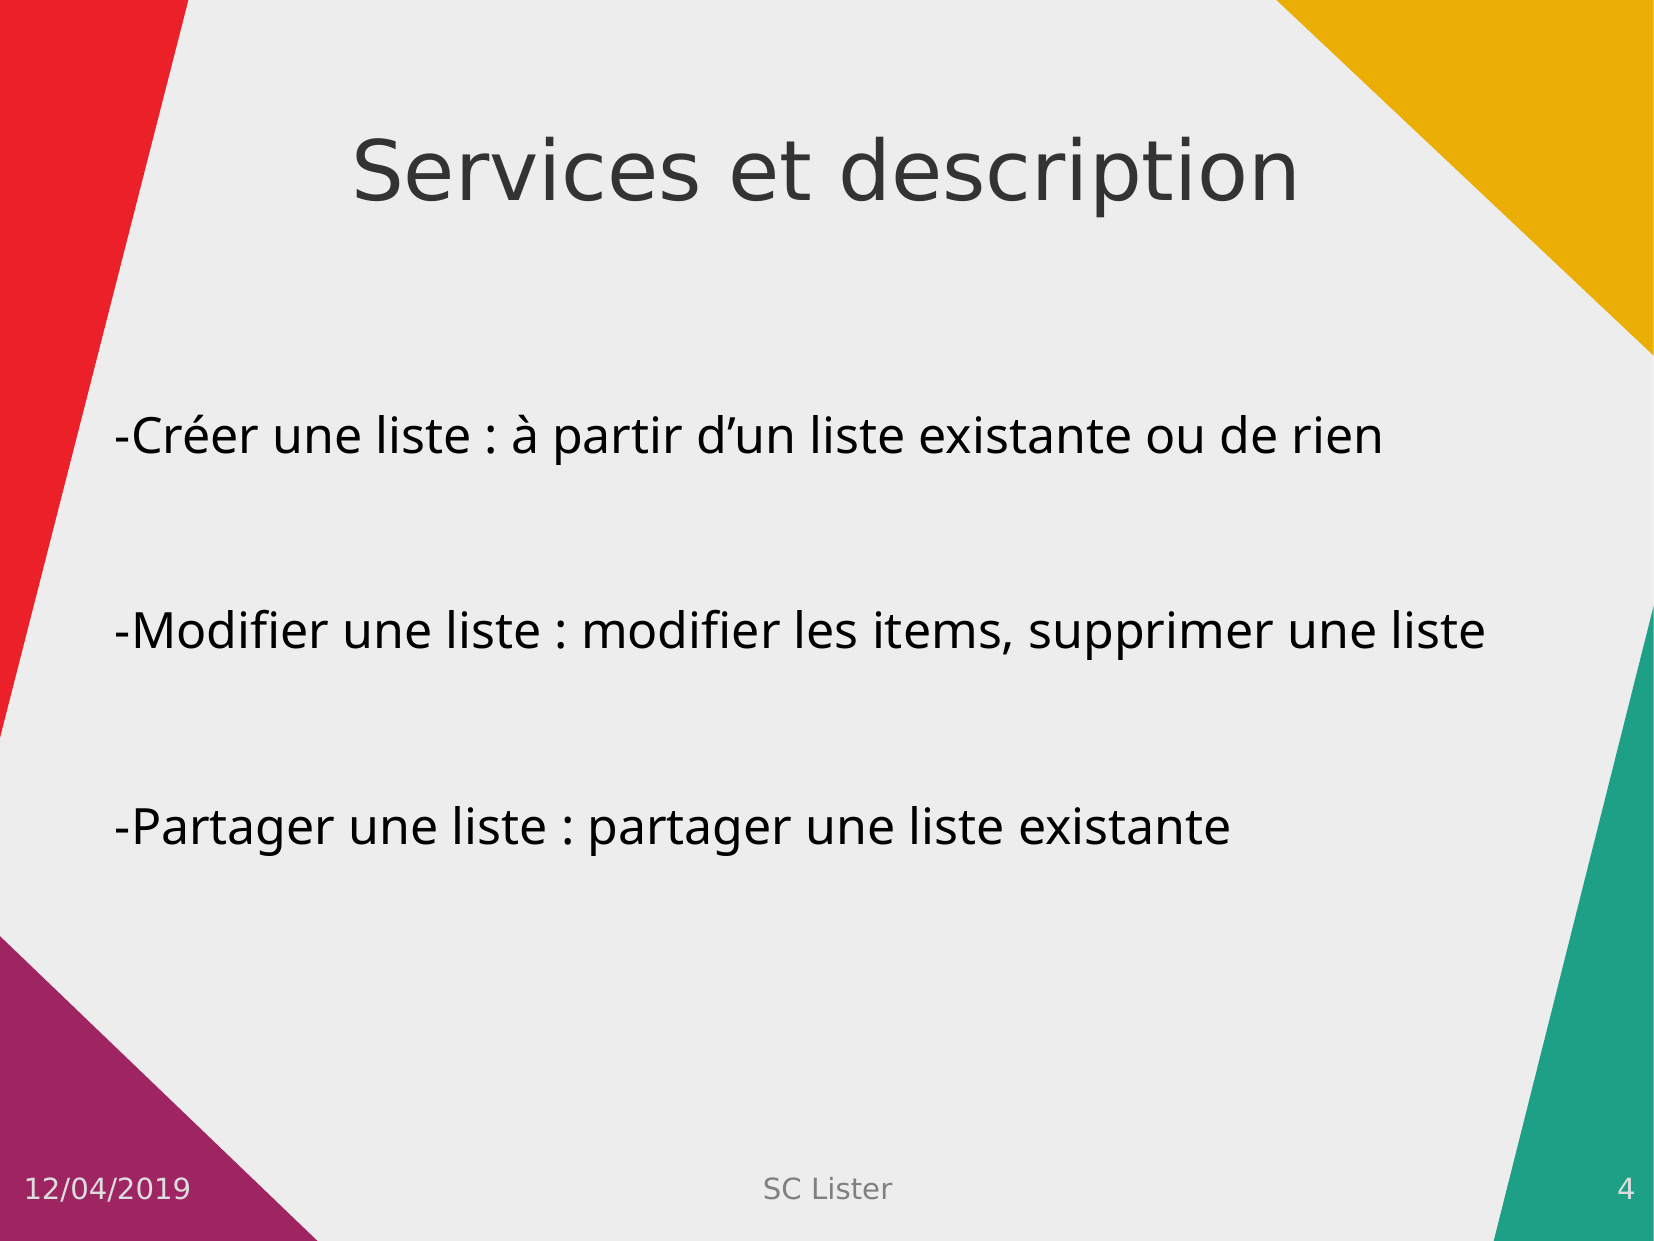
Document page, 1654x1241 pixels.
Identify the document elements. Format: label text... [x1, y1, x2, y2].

title Services et description [114, 73, 1539, 271]
list -Créer une liste : à partir d’un liste existante ou de rien -Modifier une liste : modifier les items, supprimer une liste -Partager une liste : partager une liste existante [114, 302, 1539, 1033]
